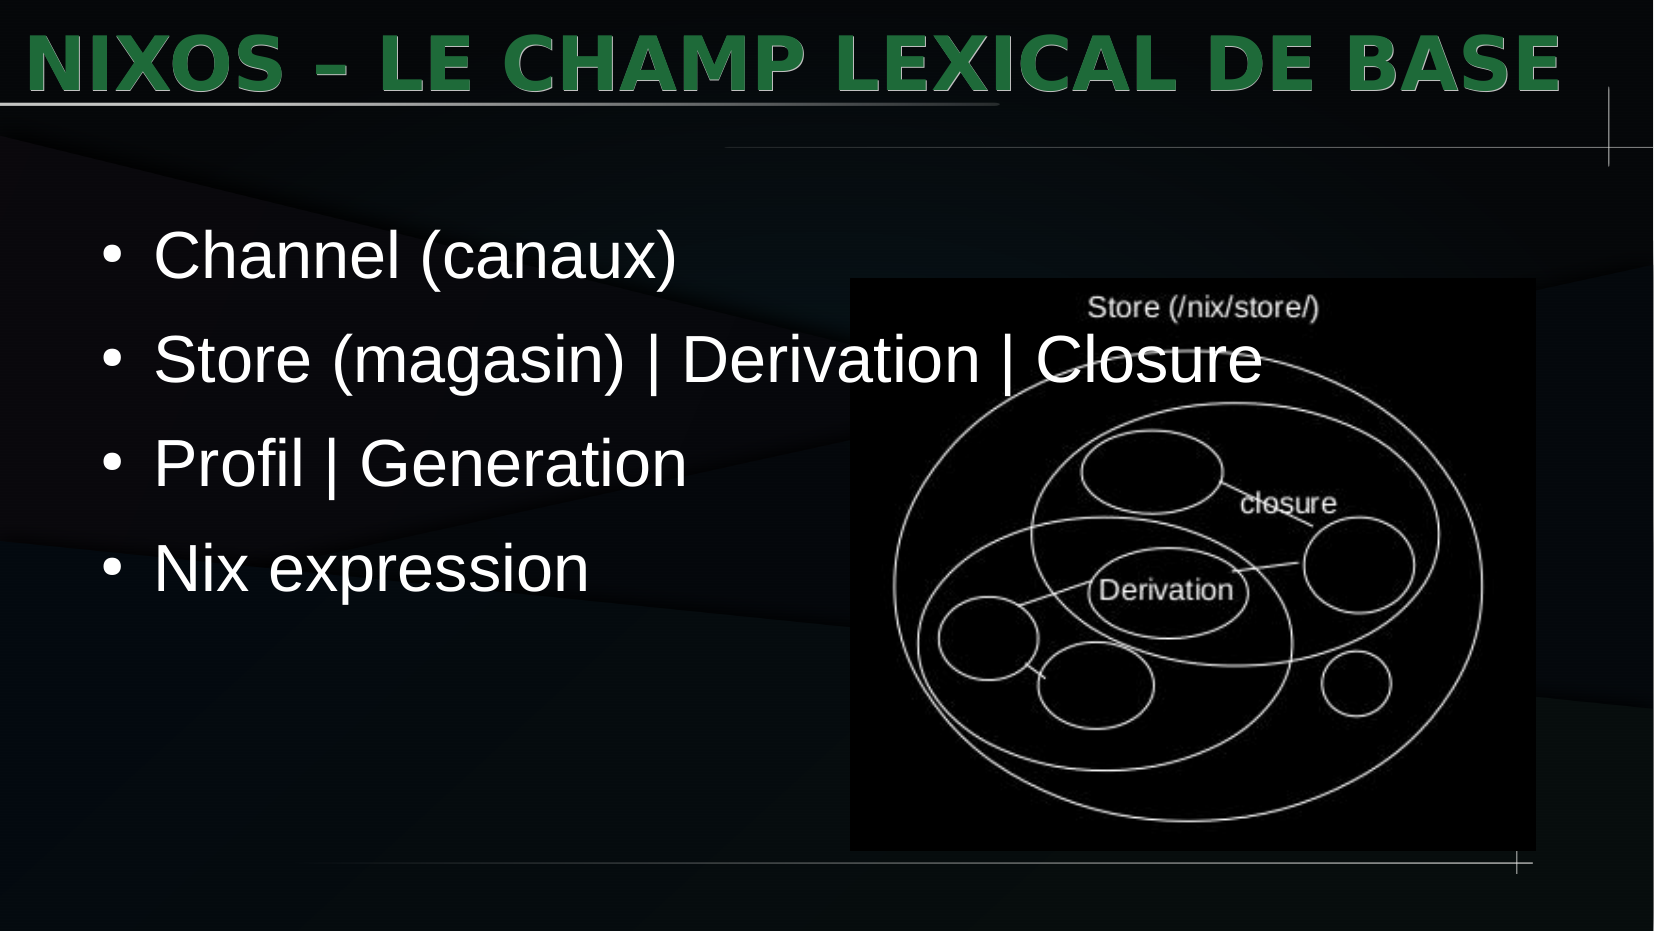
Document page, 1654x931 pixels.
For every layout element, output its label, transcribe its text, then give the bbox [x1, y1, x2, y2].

list Channel (canaux) Store (magasin) | Derivation | Closure Profil | Generation Nix expression [82, 217, 1571, 758]
picture [0, 0, 1654, 931]
title Nixos – Le champ lexical de base [23, 11, 1589, 119]
